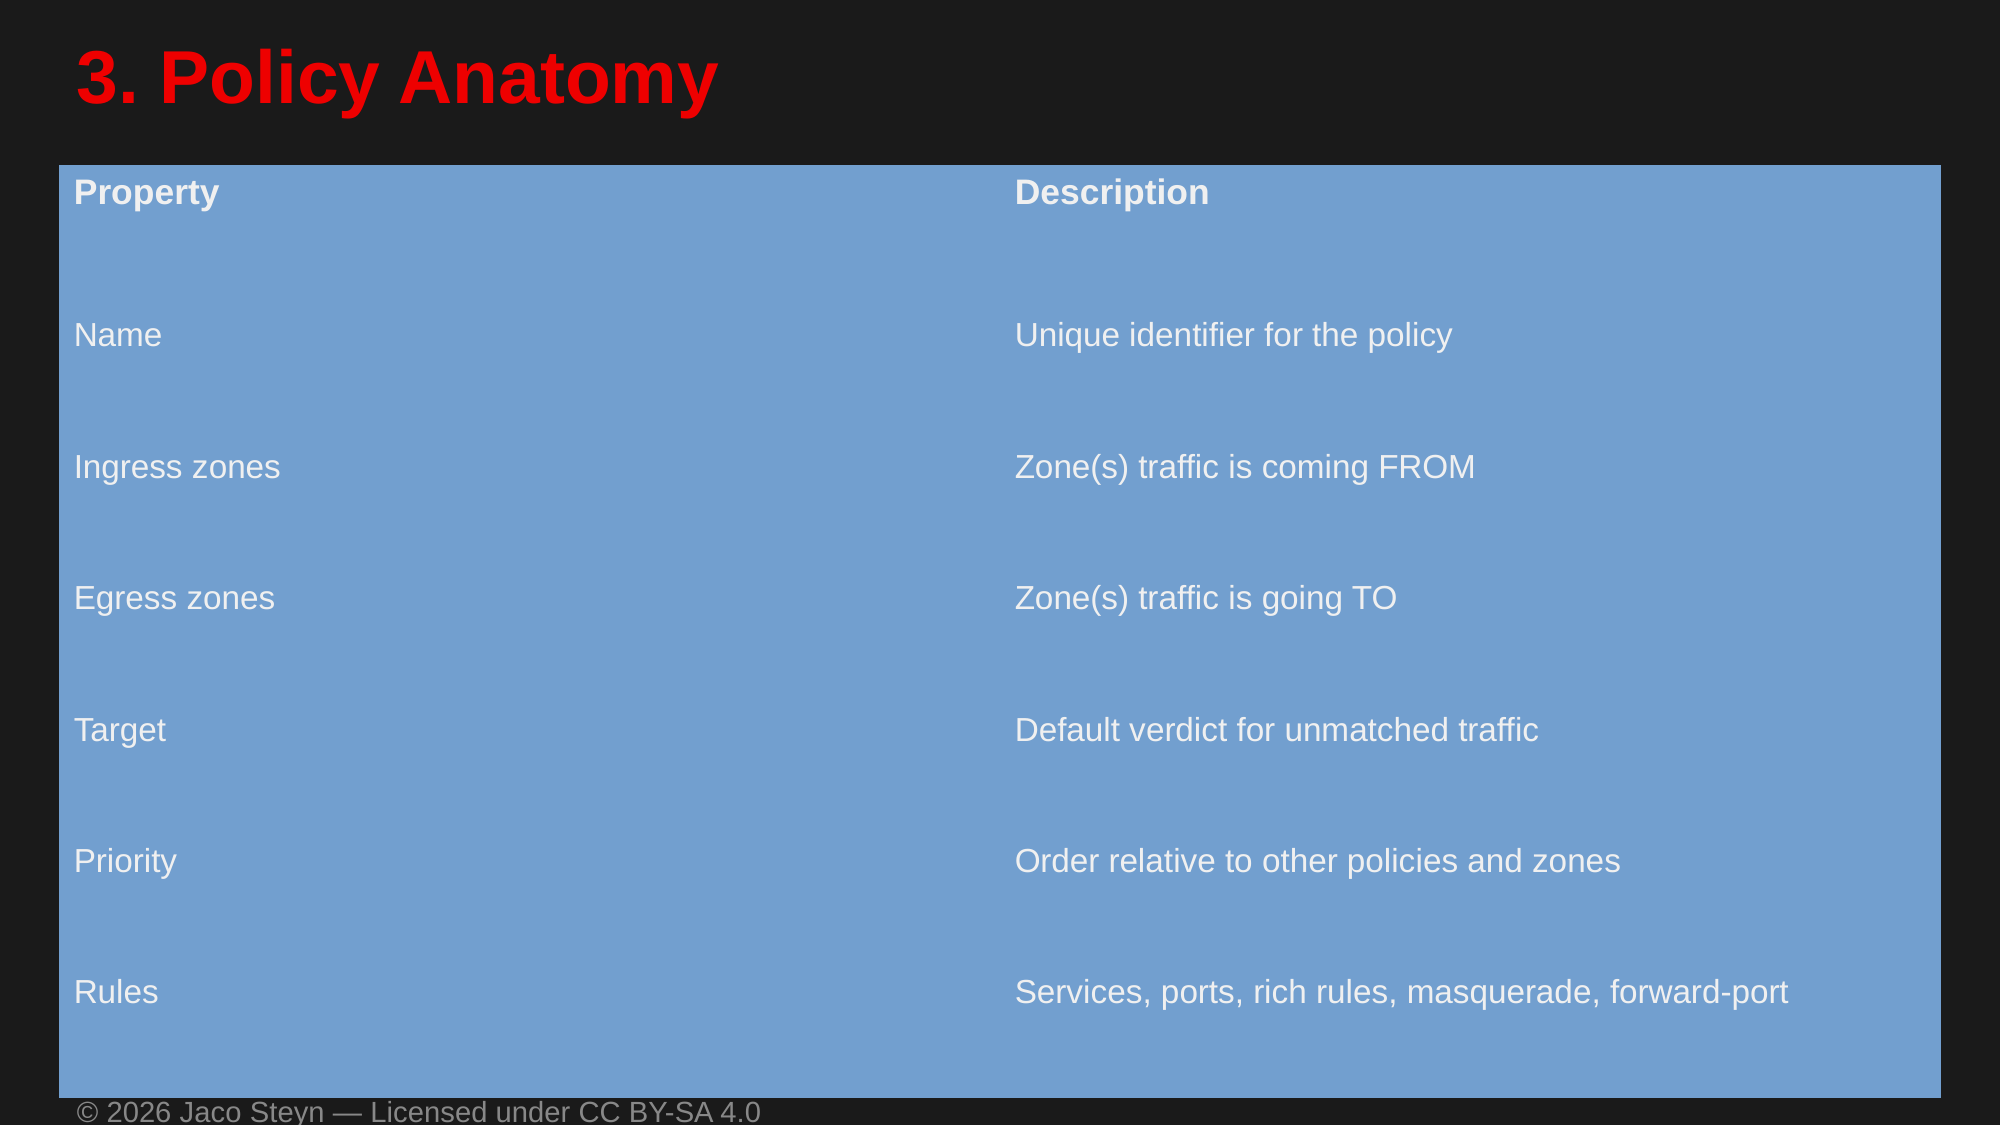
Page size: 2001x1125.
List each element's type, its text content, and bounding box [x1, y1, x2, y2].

table_cell Target [59, 704, 1000, 835]
table_cell Services, ports, rich rules, masquerade, forward-port [1000, 967, 1941, 1083]
table_cell Zone(s) traffic is going TO [1000, 572, 1941, 704]
table_cell Egress zones [59, 572, 1000, 704]
table_cell Name [59, 309, 1000, 441]
table_cell Rules [59, 967, 1000, 1083]
table_cell Unique identifier for the policy [1000, 309, 1941, 441]
table_cell Order relative to other policies and zones [1000, 835, 1941, 967]
table_cell Default verdict for unmatched traffic [1000, 704, 1941, 835]
table_cell Priority [59, 835, 1000, 967]
table_header Description [1000, 165, 1941, 309]
table_header Property [59, 165, 1000, 309]
table_cell Zone(s) traffic is coming FROM [1000, 441, 1941, 572]
text_box © 2026 Jaco Steyn — Licensed under CC BY-SA 4.0 [59, 1083, 1942, 1120]
text_box 3. Policy Anatomy [59, 23, 1942, 142]
table_cell Ingress zones [59, 441, 1000, 572]
